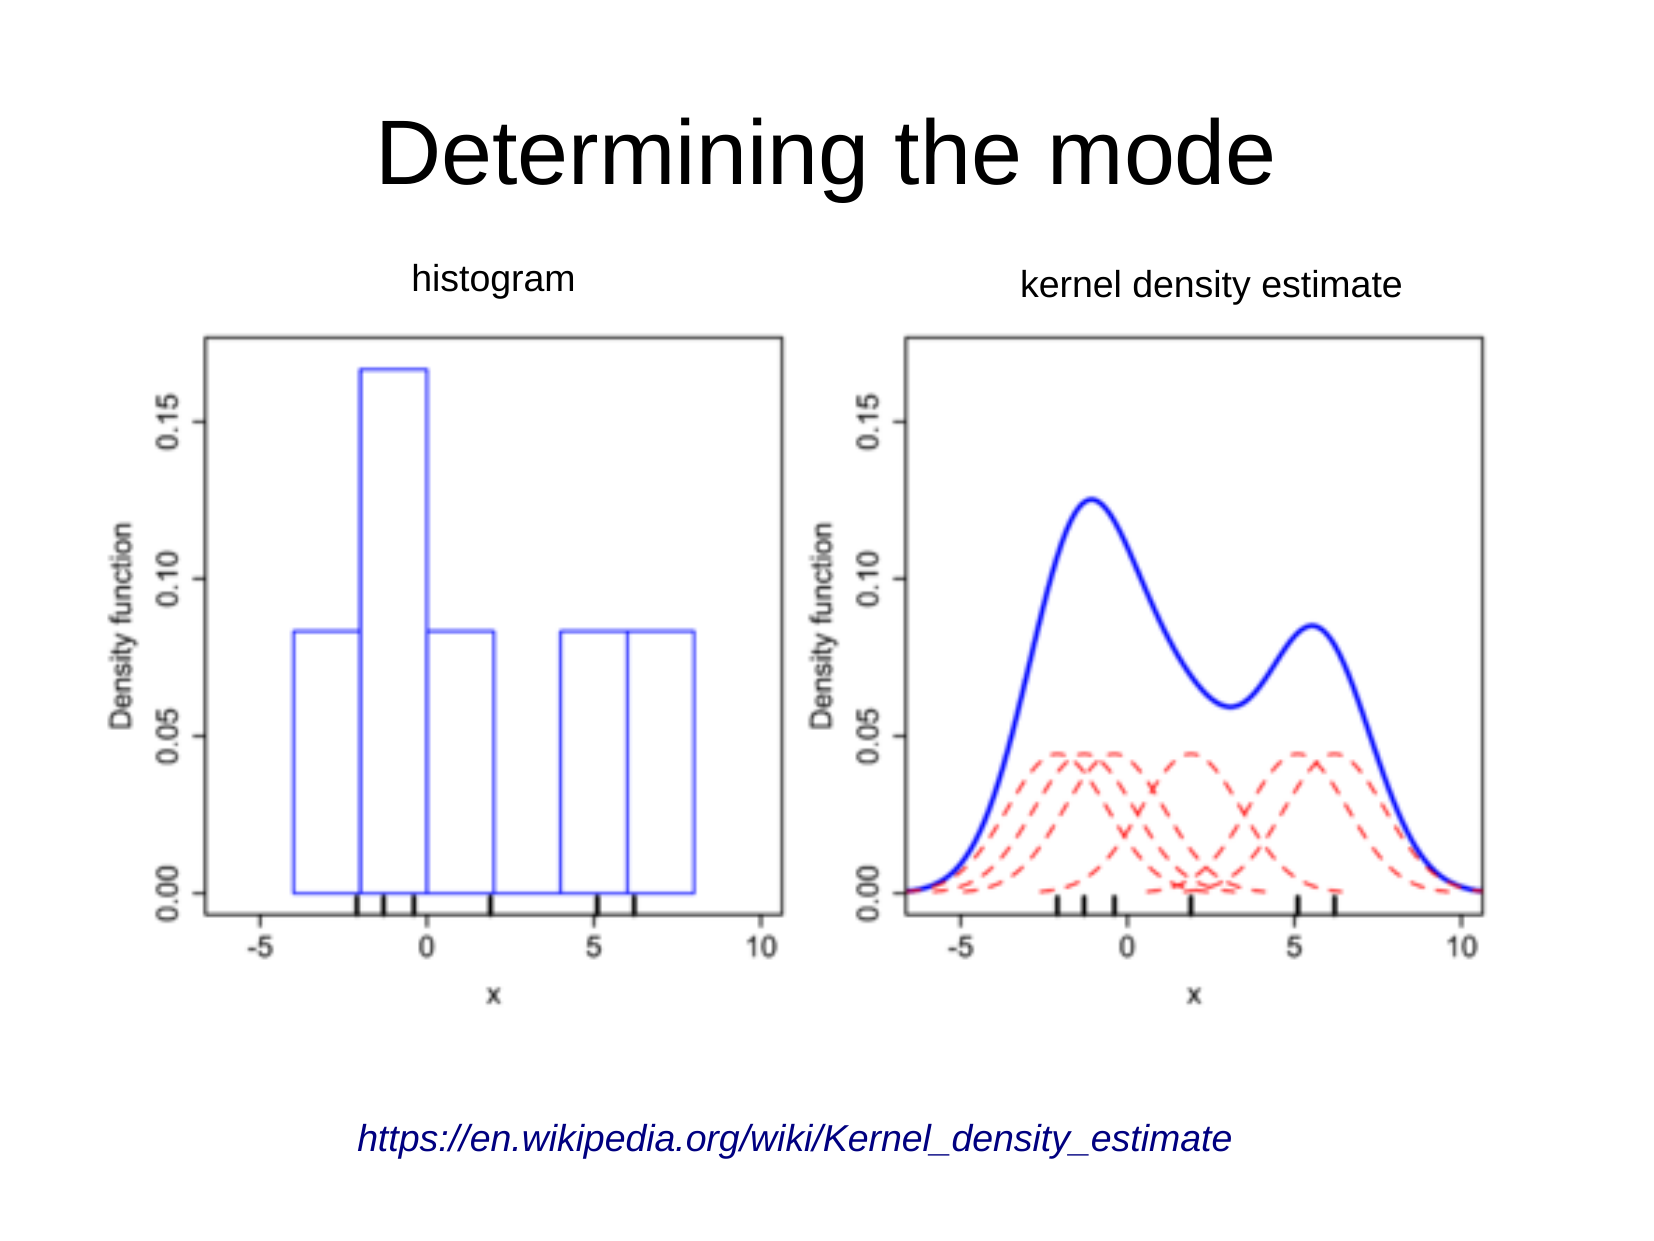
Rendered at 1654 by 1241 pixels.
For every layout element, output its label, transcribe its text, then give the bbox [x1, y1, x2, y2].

title Determining the mode [82, 49, 1571, 257]
text_box https://en.wikipedia.org/wiki/Kernel_density_estimate [342, 1110, 1252, 1181]
text_box histogram [396, 250, 591, 308]
text_box kernel density estimate [1005, 256, 1418, 314]
picture [106, 315, 1507, 1016]
